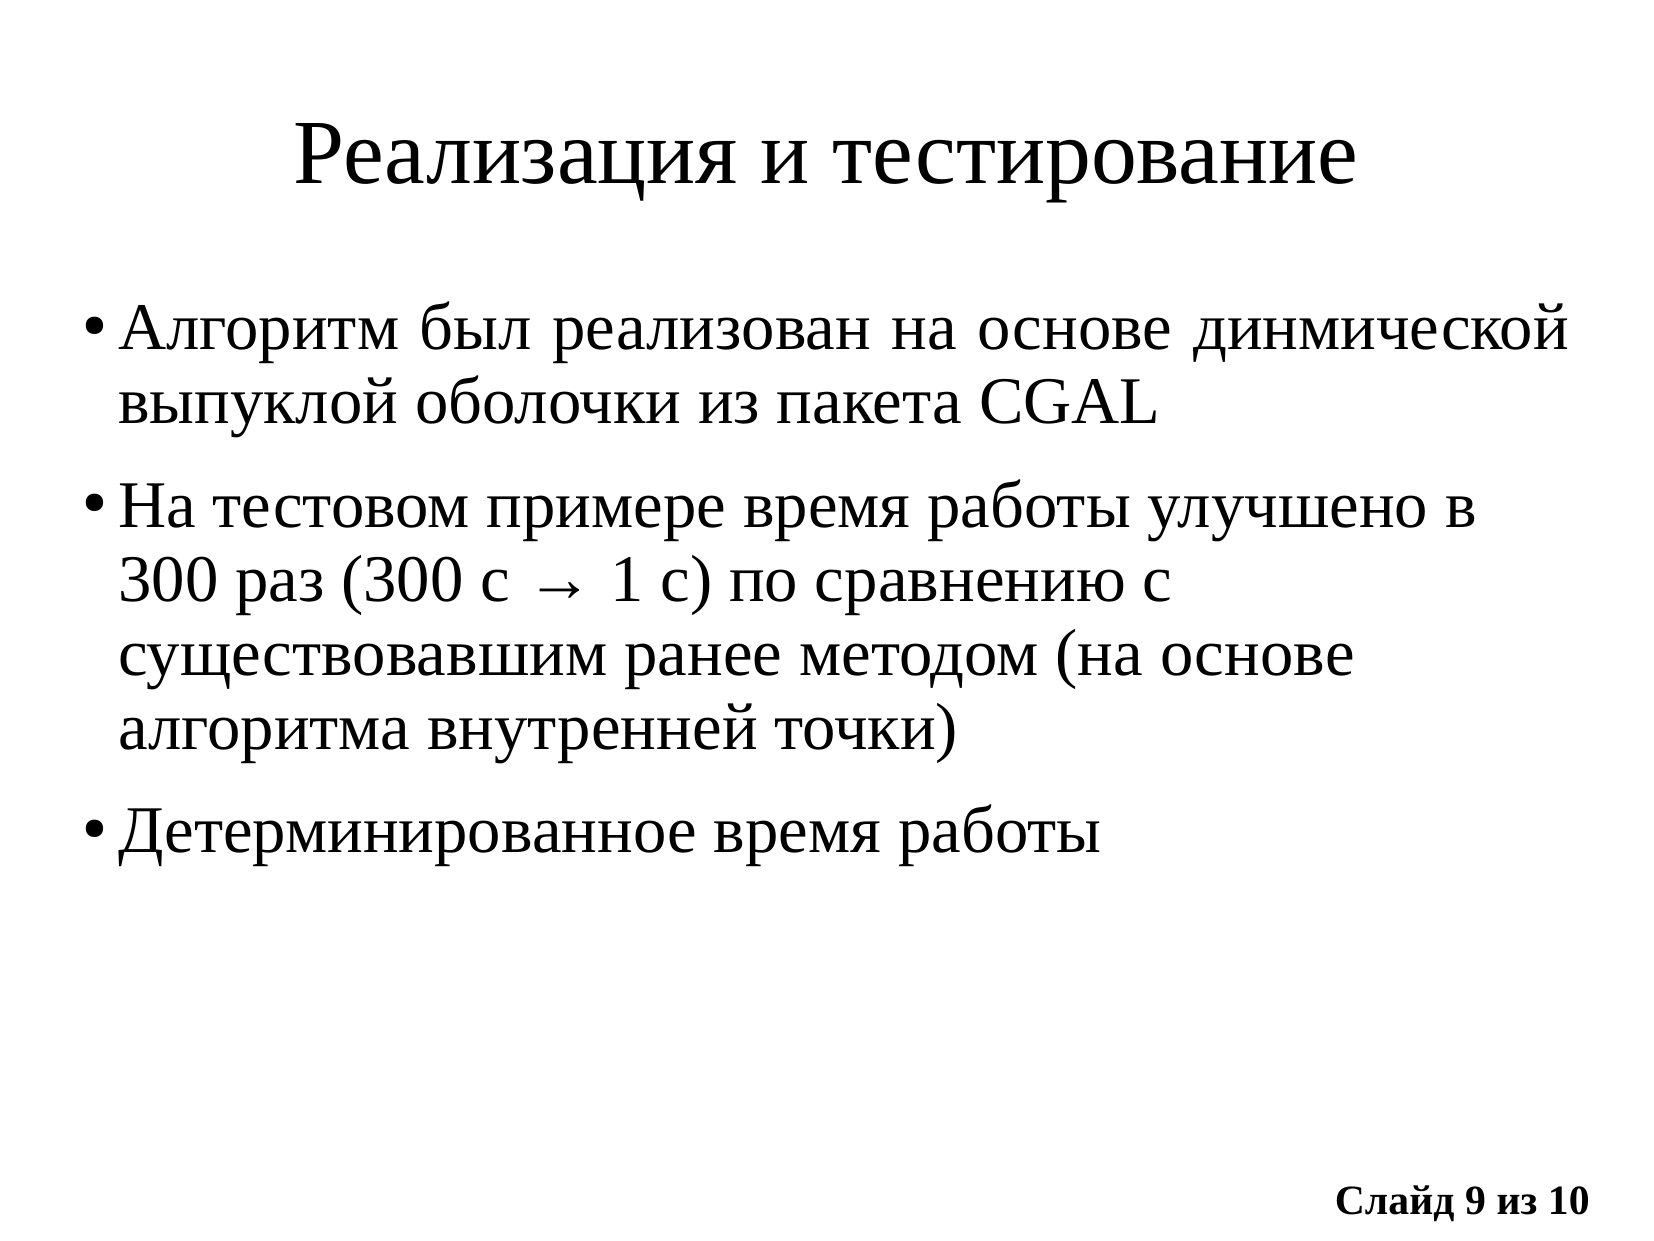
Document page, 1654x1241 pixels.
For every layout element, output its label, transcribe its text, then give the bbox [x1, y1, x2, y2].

list Алгоритм был реализован на основе динмической выпуклой оболочки из пакета CGAL На тестовом примере время работы улучшено в 300 раз (300 с → 1 с) по сравнению с существовавшим ранее методом (на основе алгоритма внутренней точки) Детерминированное время работы [82, 290, 1571, 1241]
title Реализация и тестирование [82, 49, 1571, 257]
